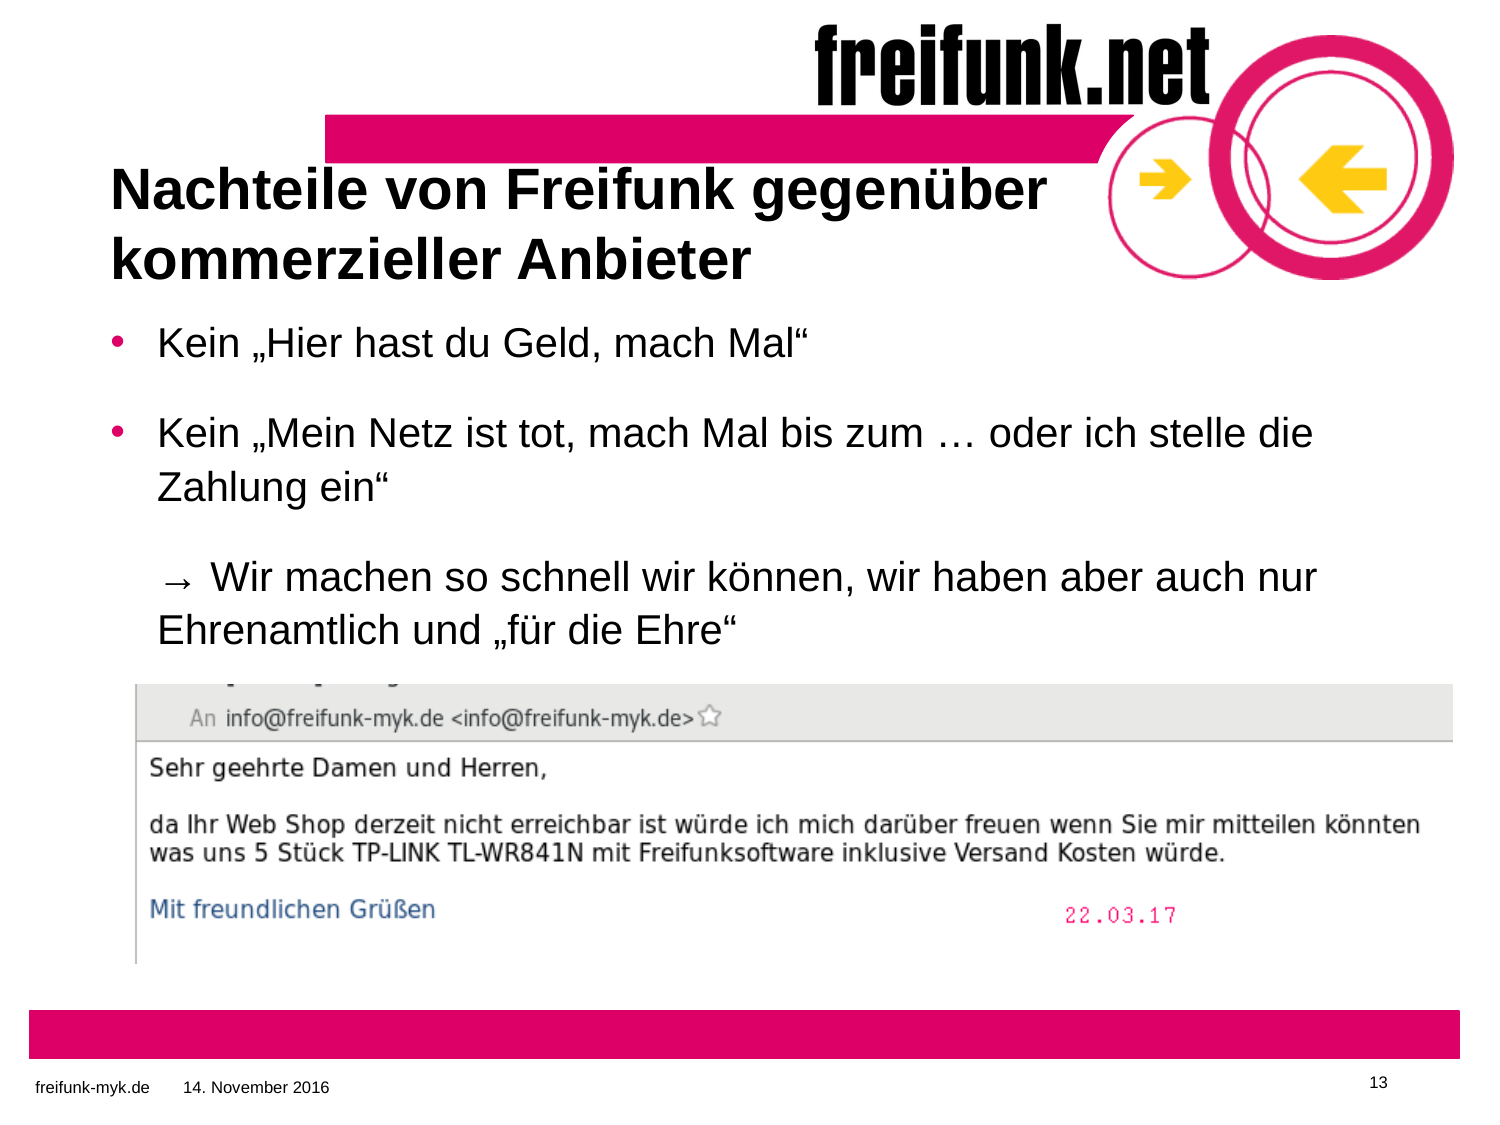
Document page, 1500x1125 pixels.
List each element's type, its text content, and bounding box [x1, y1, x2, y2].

title Nachteile von Freifunk gegenüber kommerzieller Anbieter [110, 160, 1093, 282]
list Kein „Hier hast du Geld, mach Mal“ Kein „Mein Netz ist tot, mach Mal bis zum … oder ich stelle die Zahlung ein“ → Wir machen so schnell wir können, wir haben aber auch nur Ehrenamtlich und „für die Ehre“ [110, 312, 1392, 1000]
picture [816, 24, 1454, 280]
picture [123, 684, 1453, 964]
